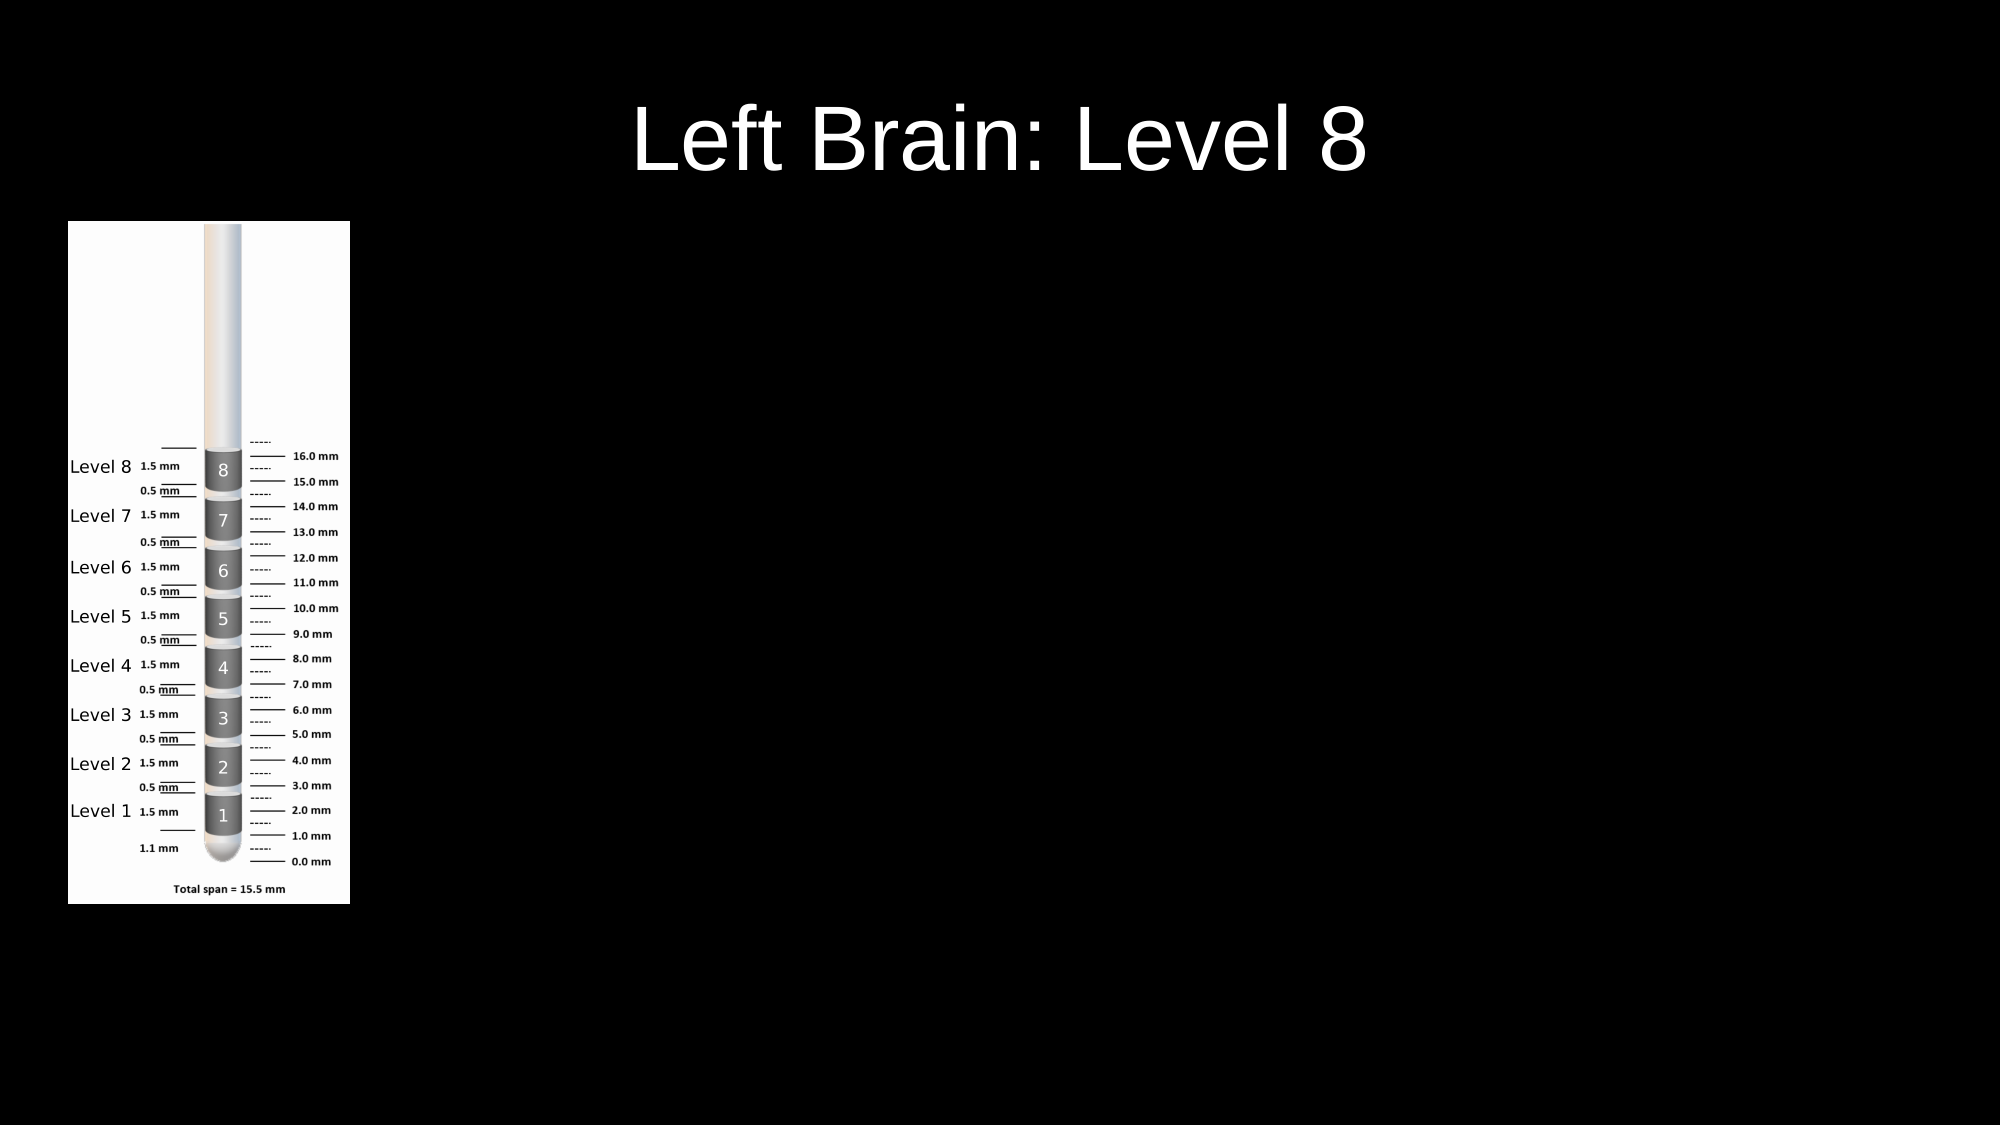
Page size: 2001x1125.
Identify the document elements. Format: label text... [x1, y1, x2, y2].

title Left Brain: Level 8 [99, 44, 1900, 233]
picture [68, 221, 350, 904]
